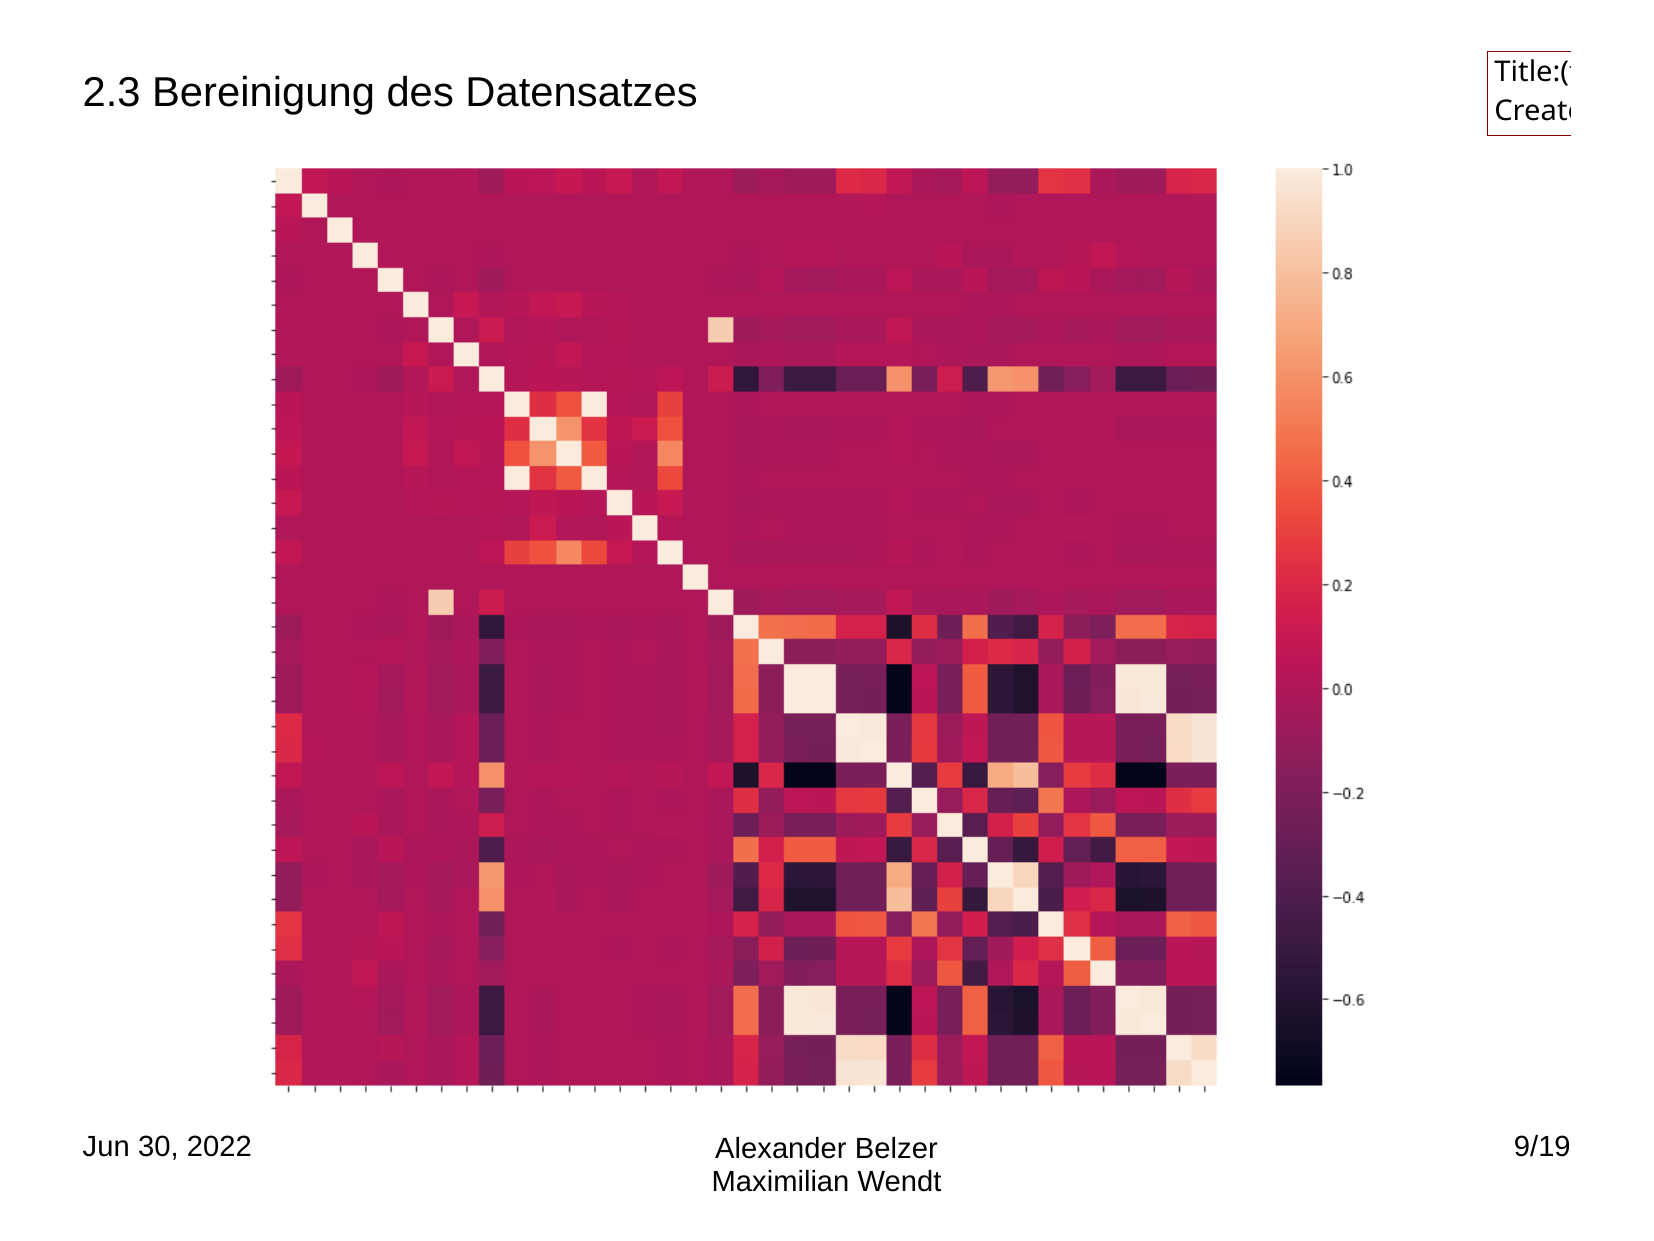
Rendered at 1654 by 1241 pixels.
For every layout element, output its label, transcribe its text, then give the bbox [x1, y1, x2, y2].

picture [267, 153, 1387, 1097]
title 2.3 Bereinigung des Datensatzes [82, 34, 1571, 151]
